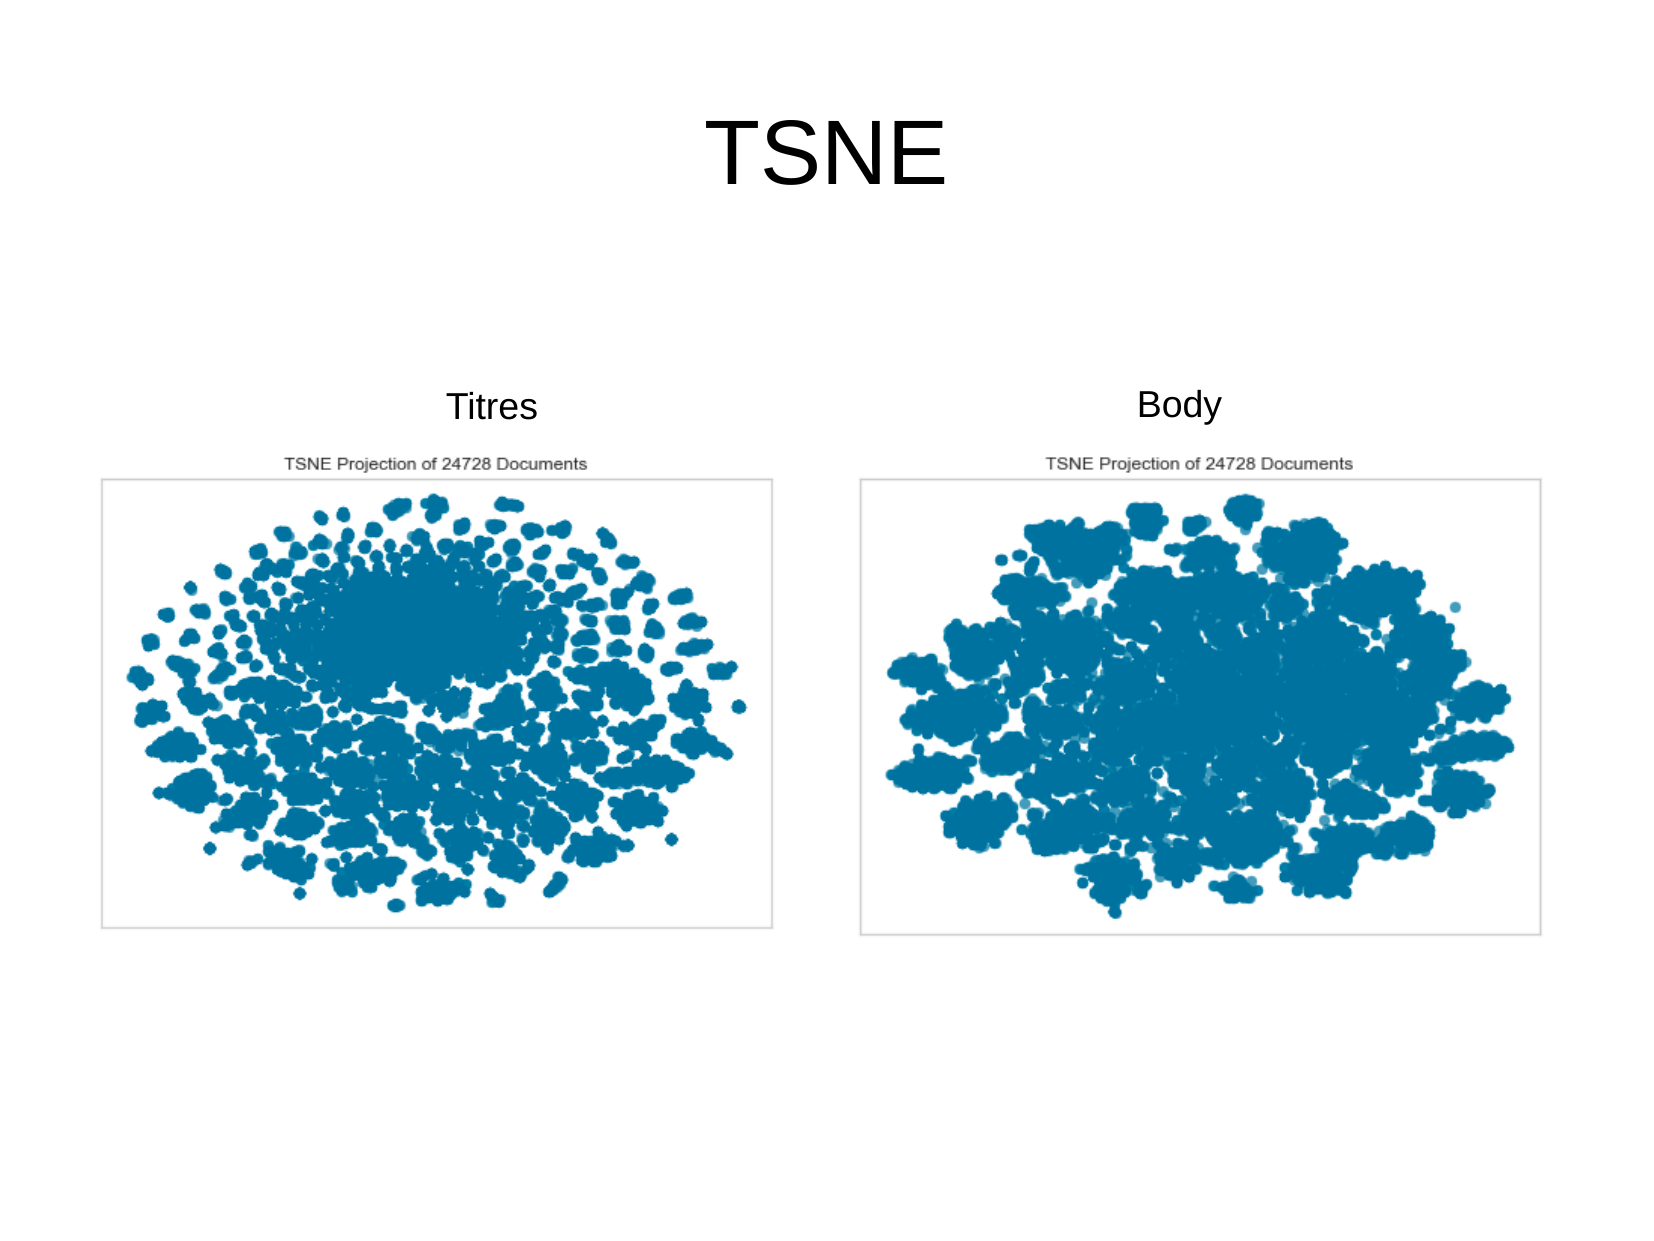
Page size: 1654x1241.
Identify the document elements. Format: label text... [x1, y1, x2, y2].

picture [82, 449, 809, 950]
picture [845, 447, 1572, 951]
text_box Body [1122, 376, 1394, 434]
title TSNE [82, 49, 1571, 257]
text_box Titres [431, 377, 554, 435]
